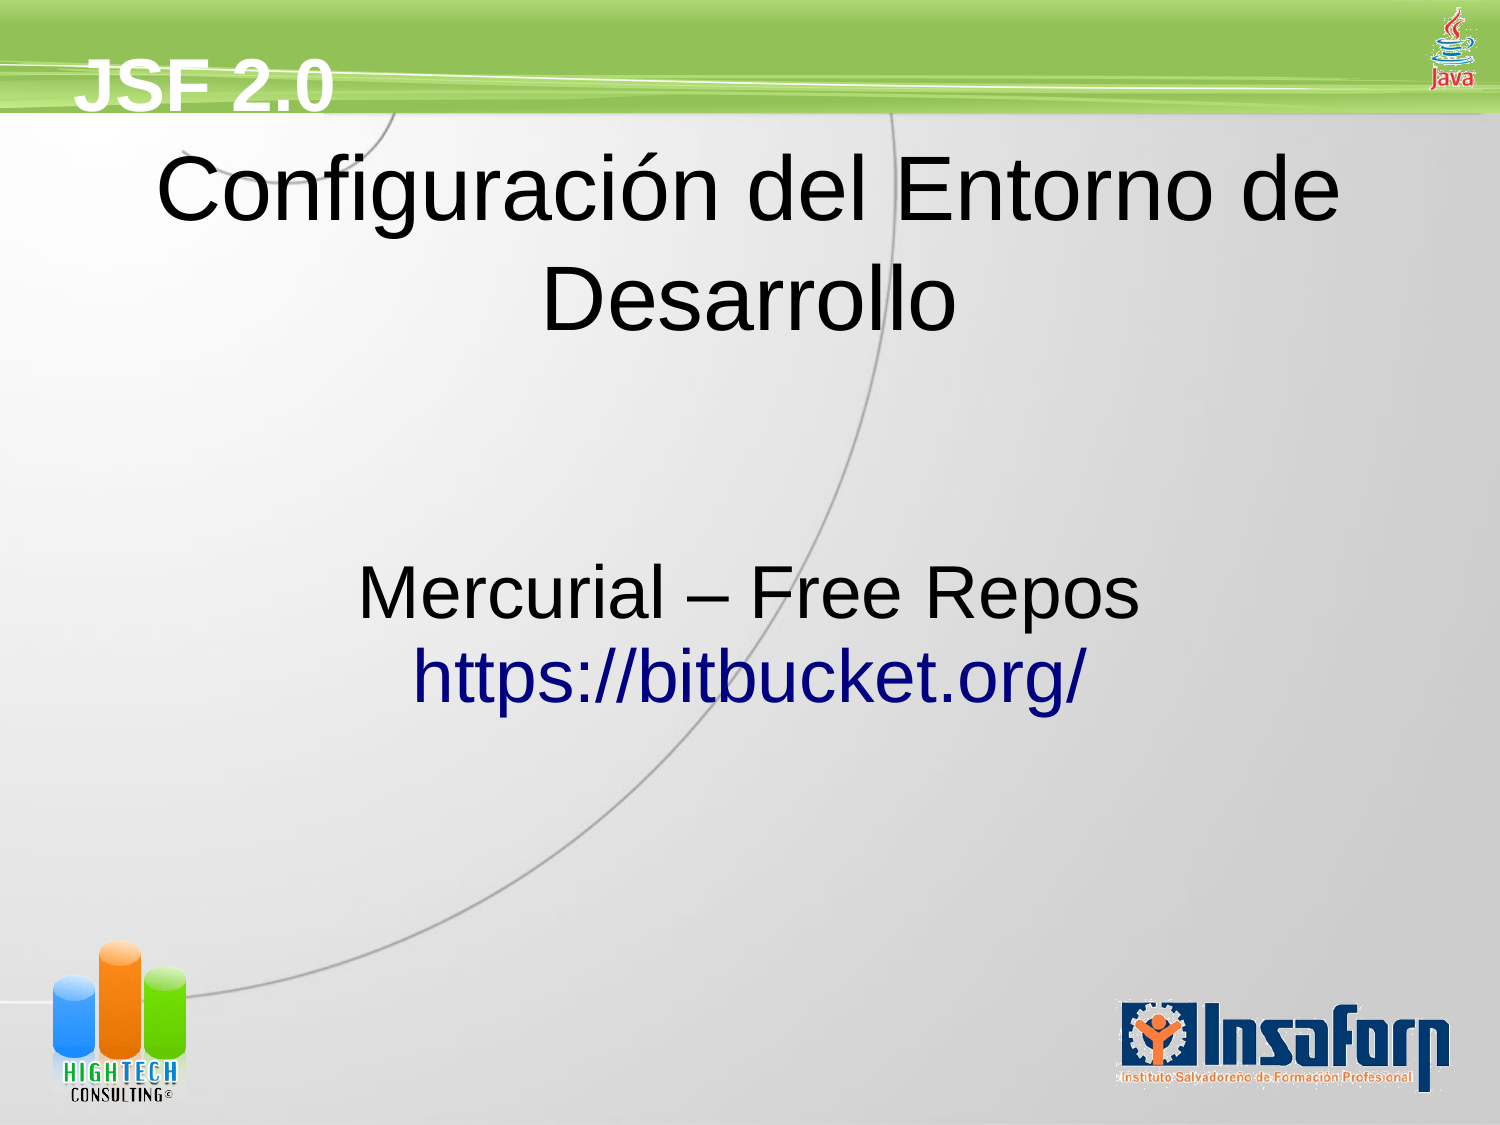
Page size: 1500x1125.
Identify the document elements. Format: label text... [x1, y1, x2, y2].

picture [0, 0, 1500, 1125]
text_box Configuración del Entorno de Desarrollo [75, 136, 1425, 263]
text_box JSF 2.0 [58, 29, 473, 129]
subtitle Mercurial – Free Repos https://bitbucket.org/ [75, 263, 1425, 1006]
